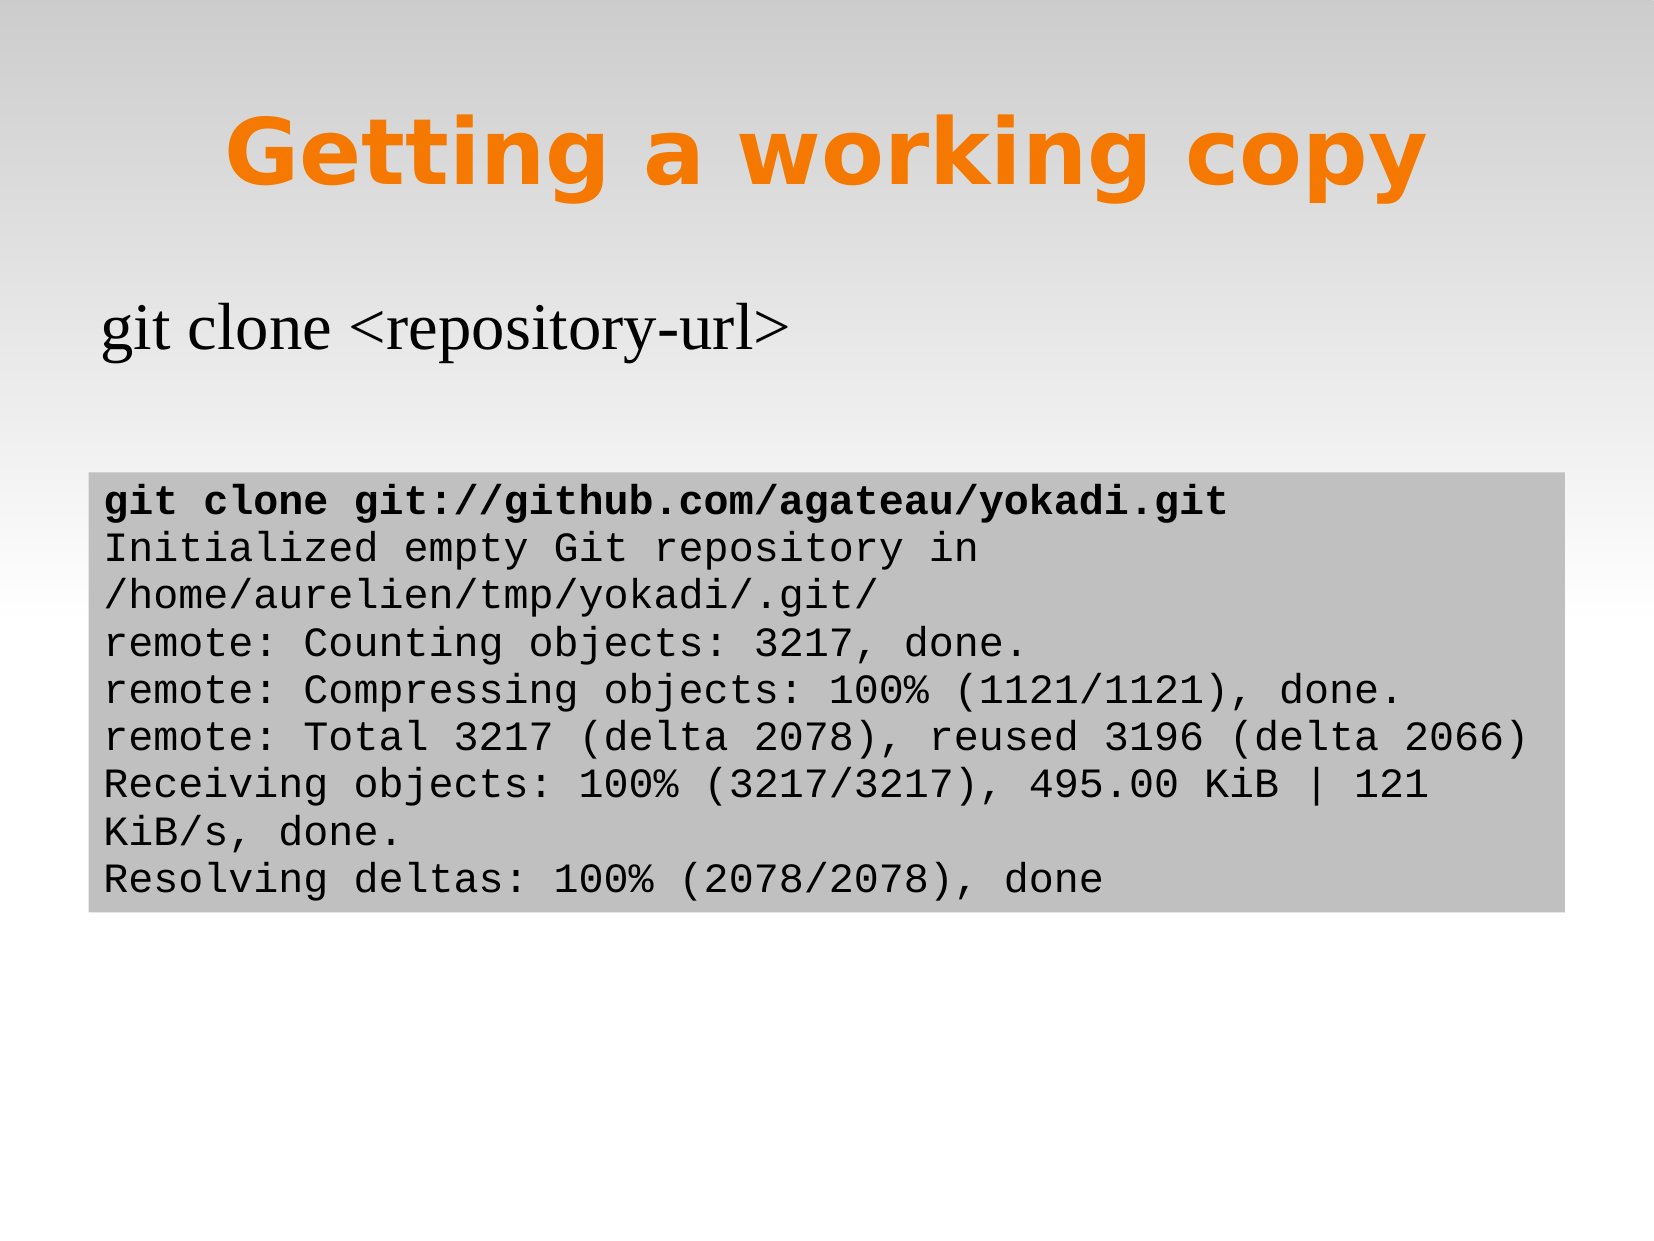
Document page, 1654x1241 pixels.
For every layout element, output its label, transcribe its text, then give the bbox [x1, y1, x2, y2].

text_box git clone git://github.com/agateau/yokadi.git Initialized empty Git repository in /home/aurelien/tmp/yokadi/.git/ remote: Counting objects: 3217, done. remote: Compressing objects: 100% (1121/1121), done. remote: Total 3217 (delta 2078), reused 3196 (delta 2066) Receiving objects: 100% (3217/3217), 495.00 KiB | 121 KiB/s, done. Resolving deltas: 100% (2078/2078), done [88, 472, 1565, 913]
title Getting a working copy [82, 49, 1571, 257]
list git clone <repository-url> [82, 290, 1571, 473]
